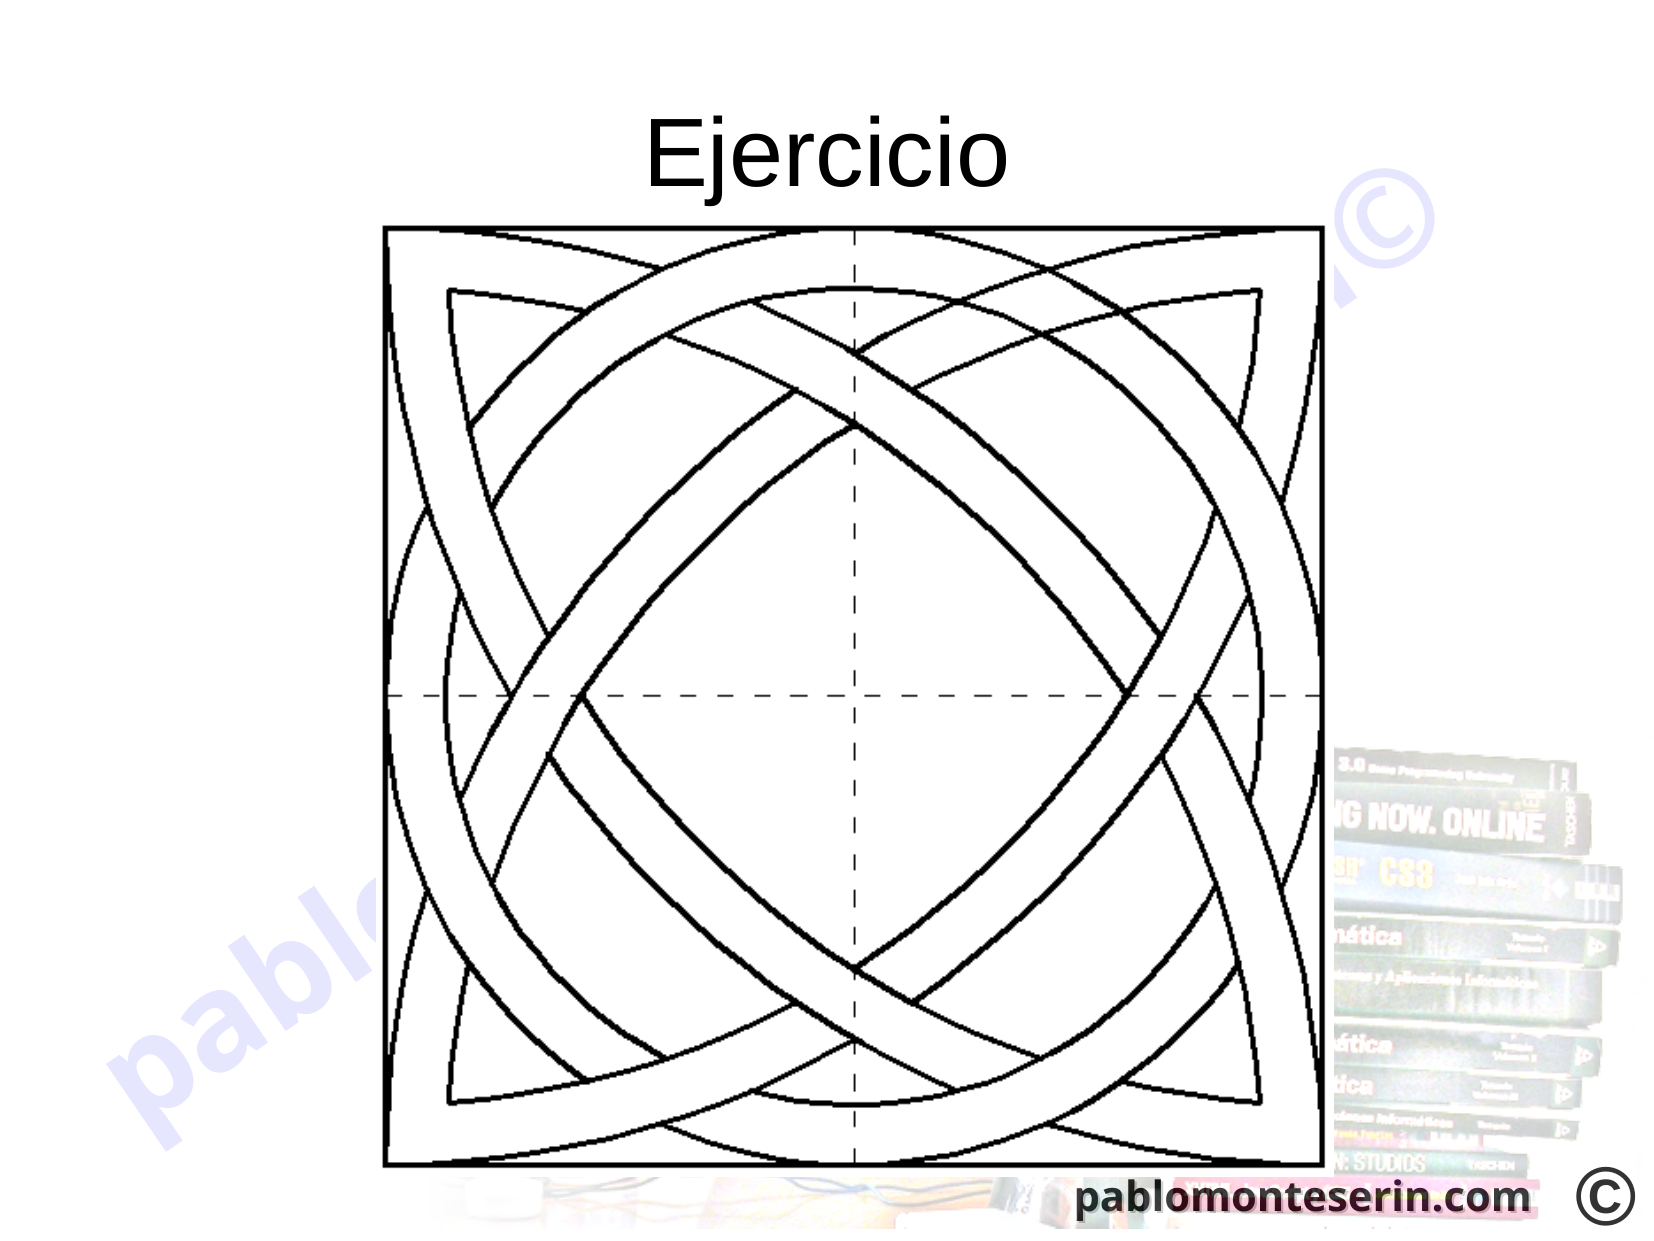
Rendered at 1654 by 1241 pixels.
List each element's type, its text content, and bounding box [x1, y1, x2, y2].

title Ejercicio [82, 49, 1571, 257]
picture [376, 219, 1654, 1229]
